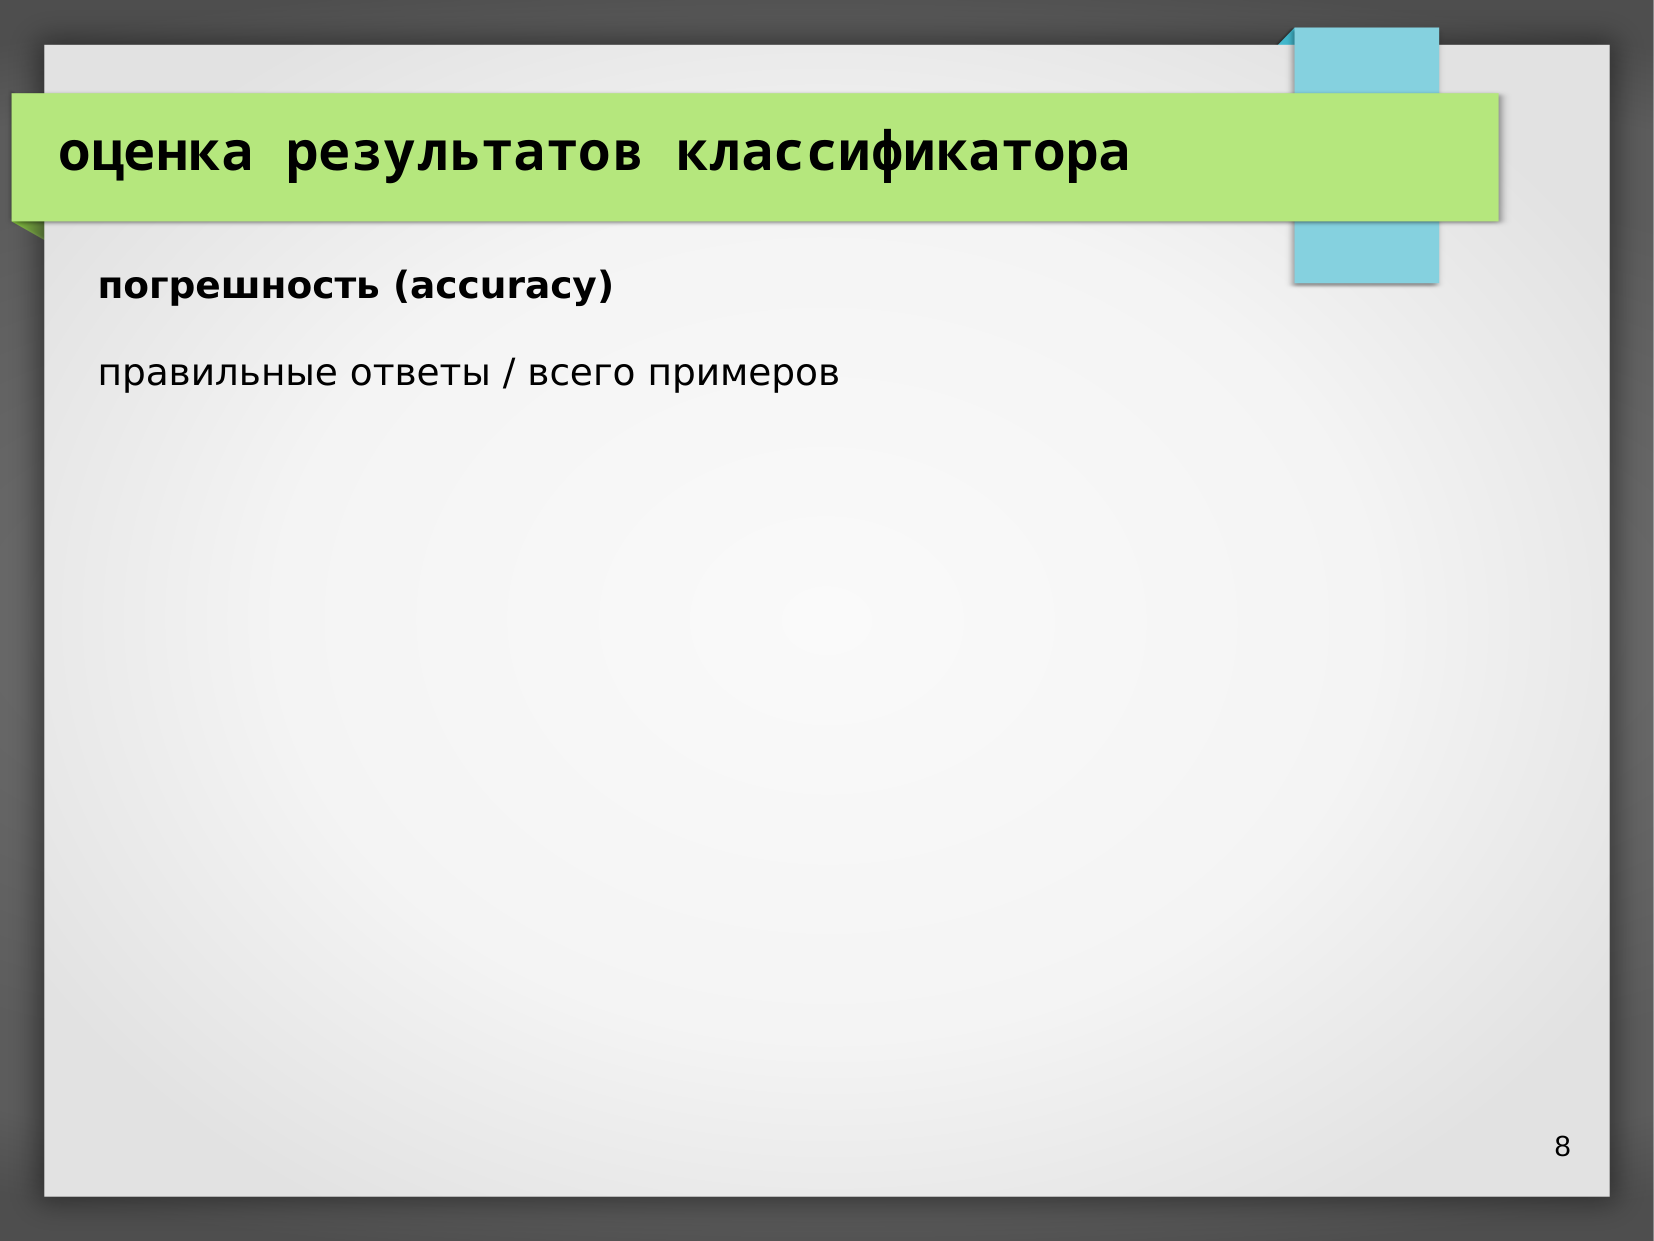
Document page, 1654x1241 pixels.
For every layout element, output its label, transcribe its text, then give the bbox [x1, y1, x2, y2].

text_box погрешность (accuracy) правильные ответы / всего примеров [82, 256, 1252, 402]
title оценка результатов классификатора [59, 109, 1217, 190]
picture [0, 0, 1654, 1241]
